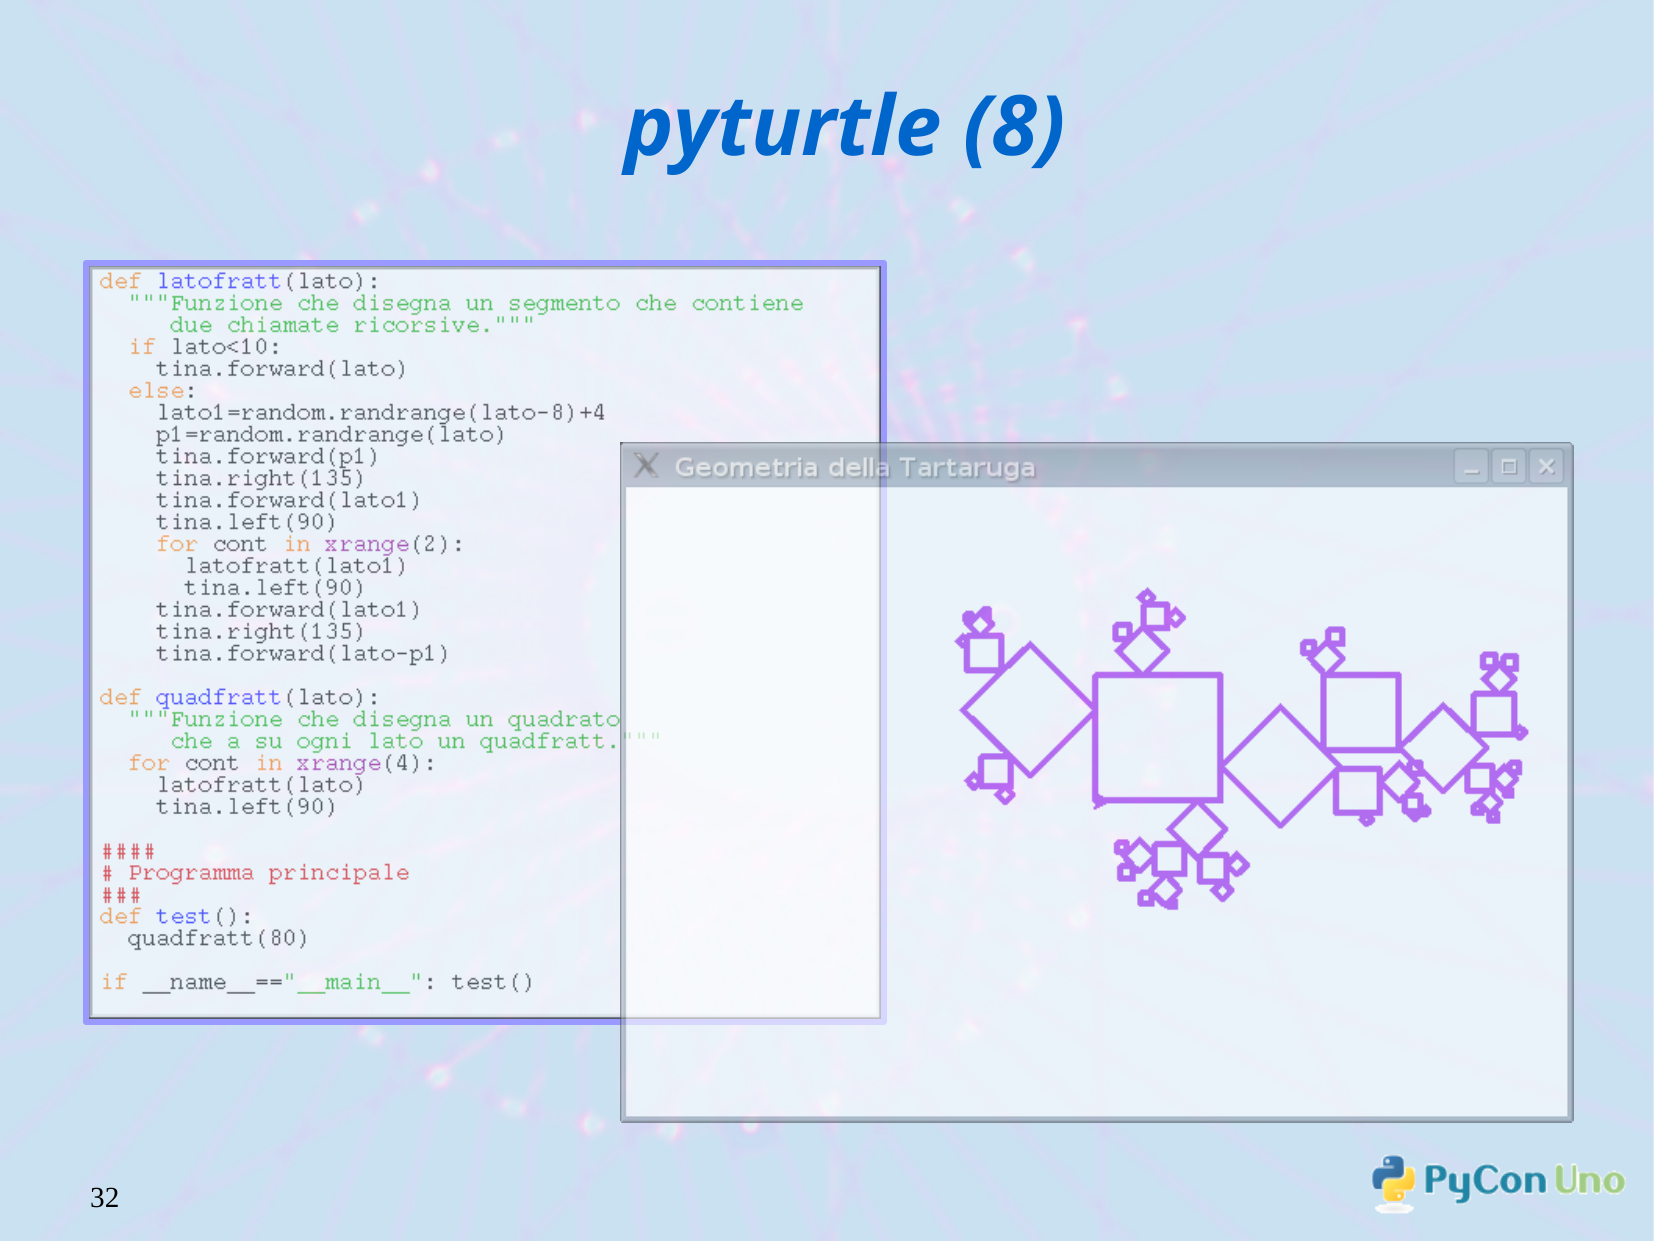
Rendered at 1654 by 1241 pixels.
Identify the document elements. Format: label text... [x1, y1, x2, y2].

title pyturtle (8) [139, 19, 1552, 227]
picture [0, 0, 1654, 1241]
